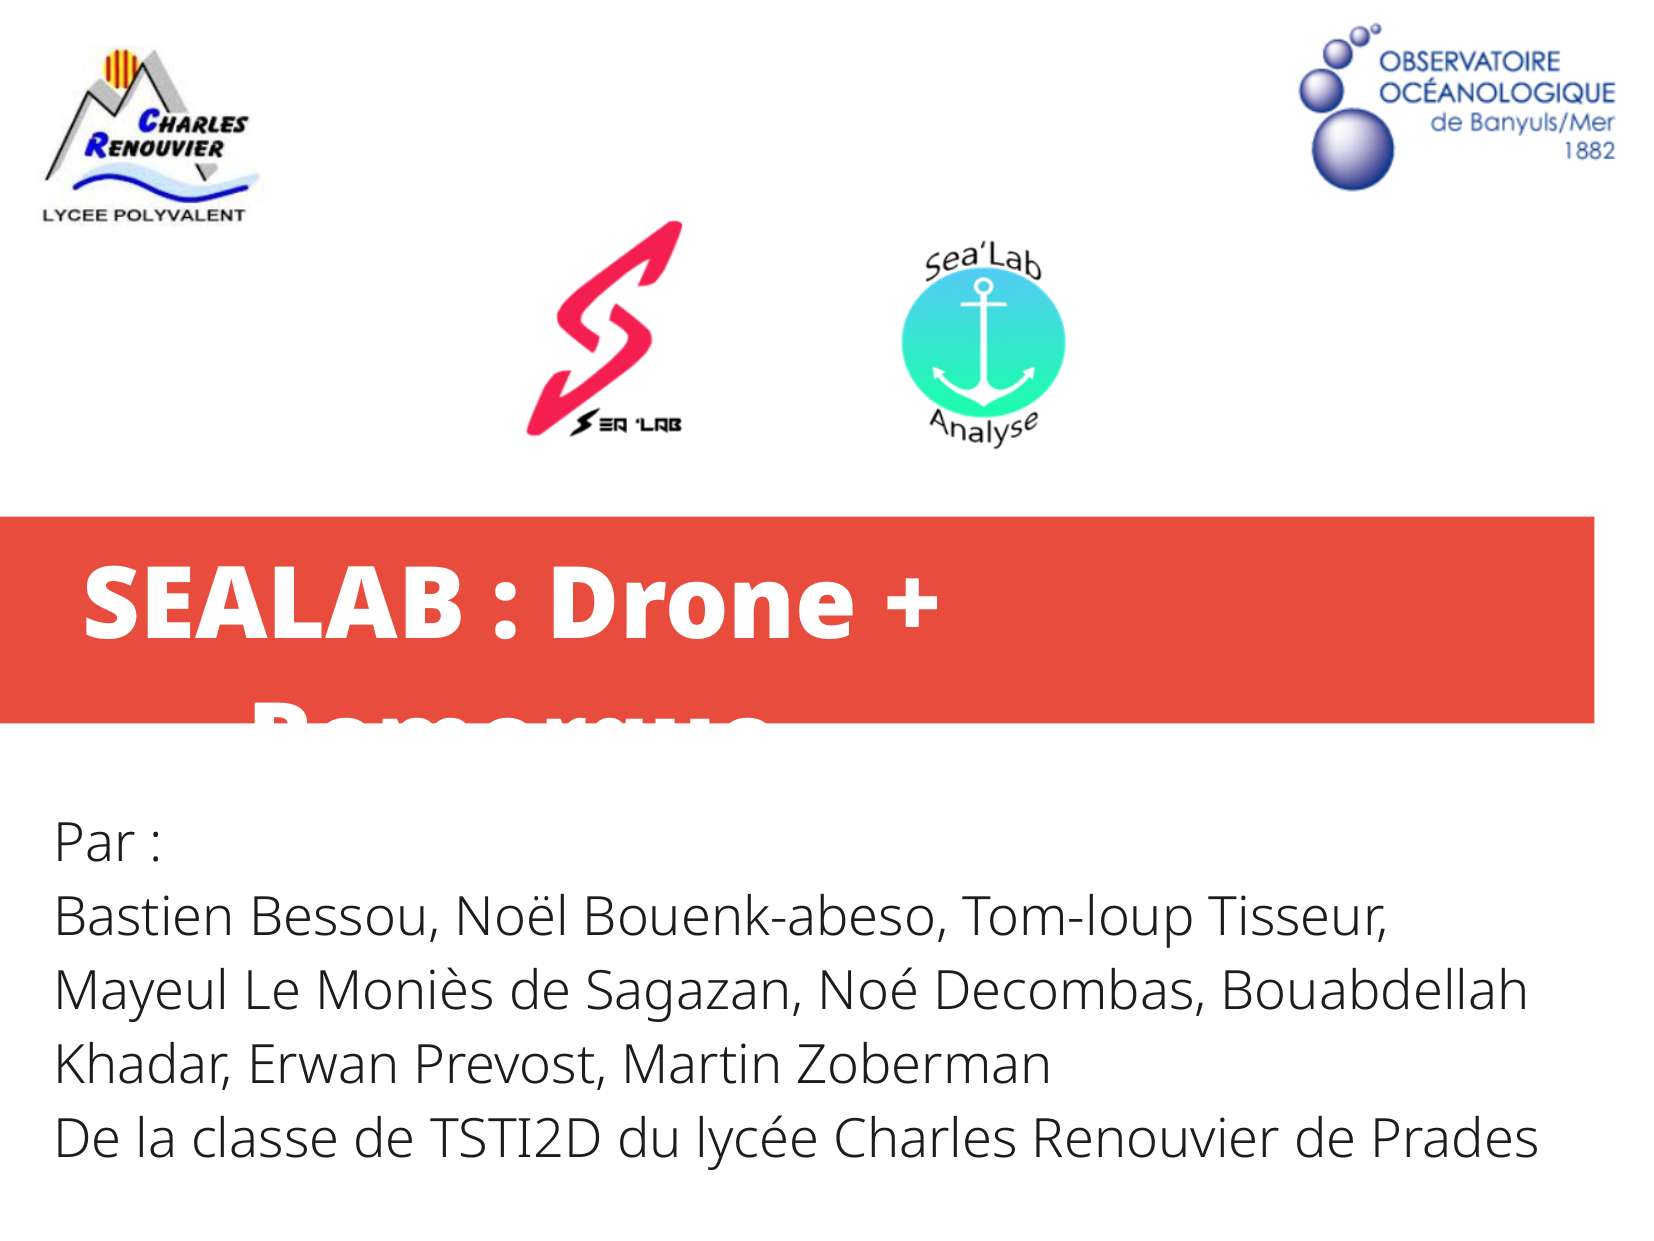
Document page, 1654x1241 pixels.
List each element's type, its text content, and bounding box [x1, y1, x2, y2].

picture [1287, 11, 1650, 208]
picture [494, 201, 721, 449]
title SEALAB : Drone + Remorque [82, 531, 1371, 686]
picture [22, 23, 272, 227]
subtitle Par : Bastien Bessou, Noël Bouenk-abeso, Tom-loup Tisseur, Mayeul Le Moniès de Sagazan, Noé Decombas, Bouabdellah Khadar, Erwan Prevost, Martin Zoberman De la classe de TSTI2D du lycée Charles Renouvier de Prades [53, 803, 1560, 1016]
picture [897, 212, 1069, 458]
